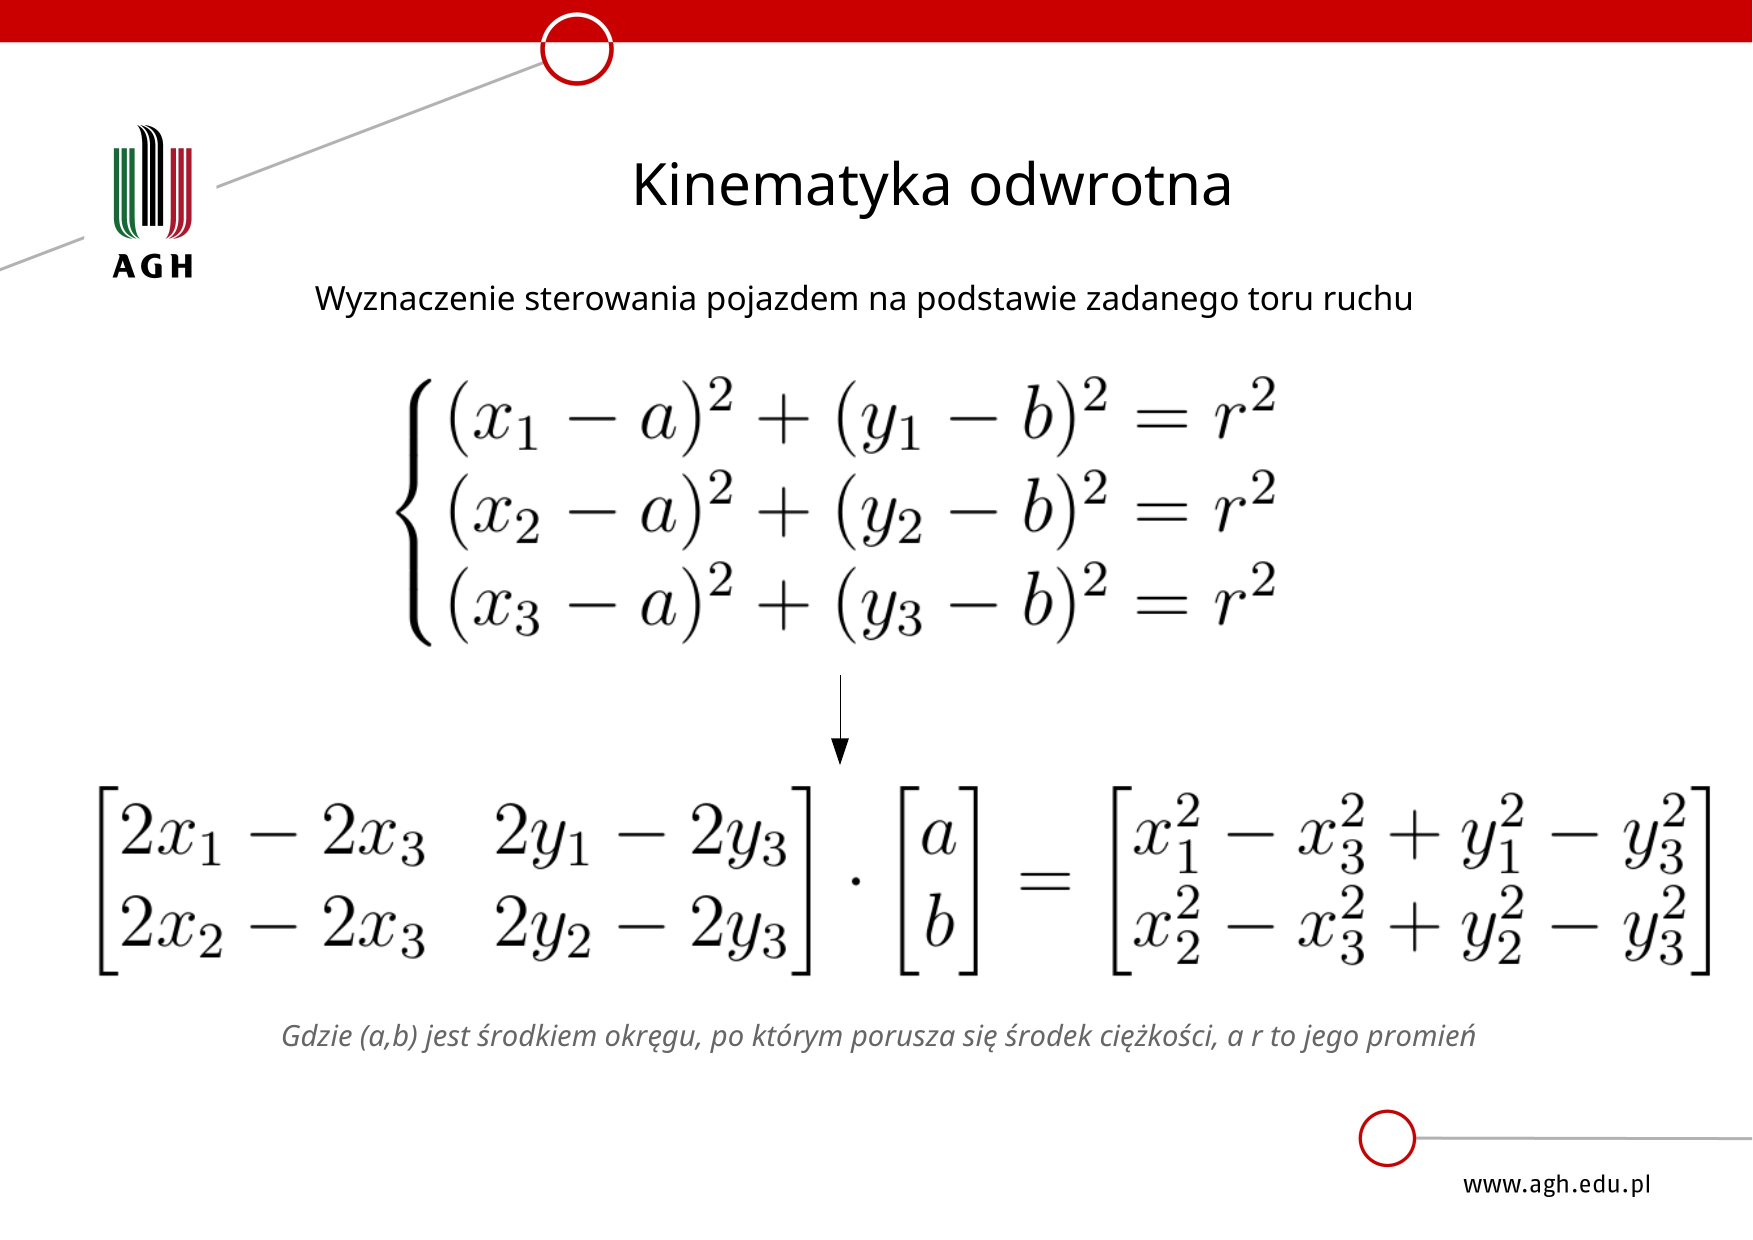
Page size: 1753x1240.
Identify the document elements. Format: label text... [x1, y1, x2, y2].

text_box Gdzie (a,b) jest środkiem okręgu, po którym porusza się środek ciężkości, a r to jego promień [266, 1010, 1516, 1095]
text_box Kinematyka odwrotna [585, 140, 1281, 226]
text_box Wyznaczenie sterowania pojazdem na podstawie zadanego toru ruchu [300, 270, 1532, 325]
picture [0, 0, 1753, 1240]
